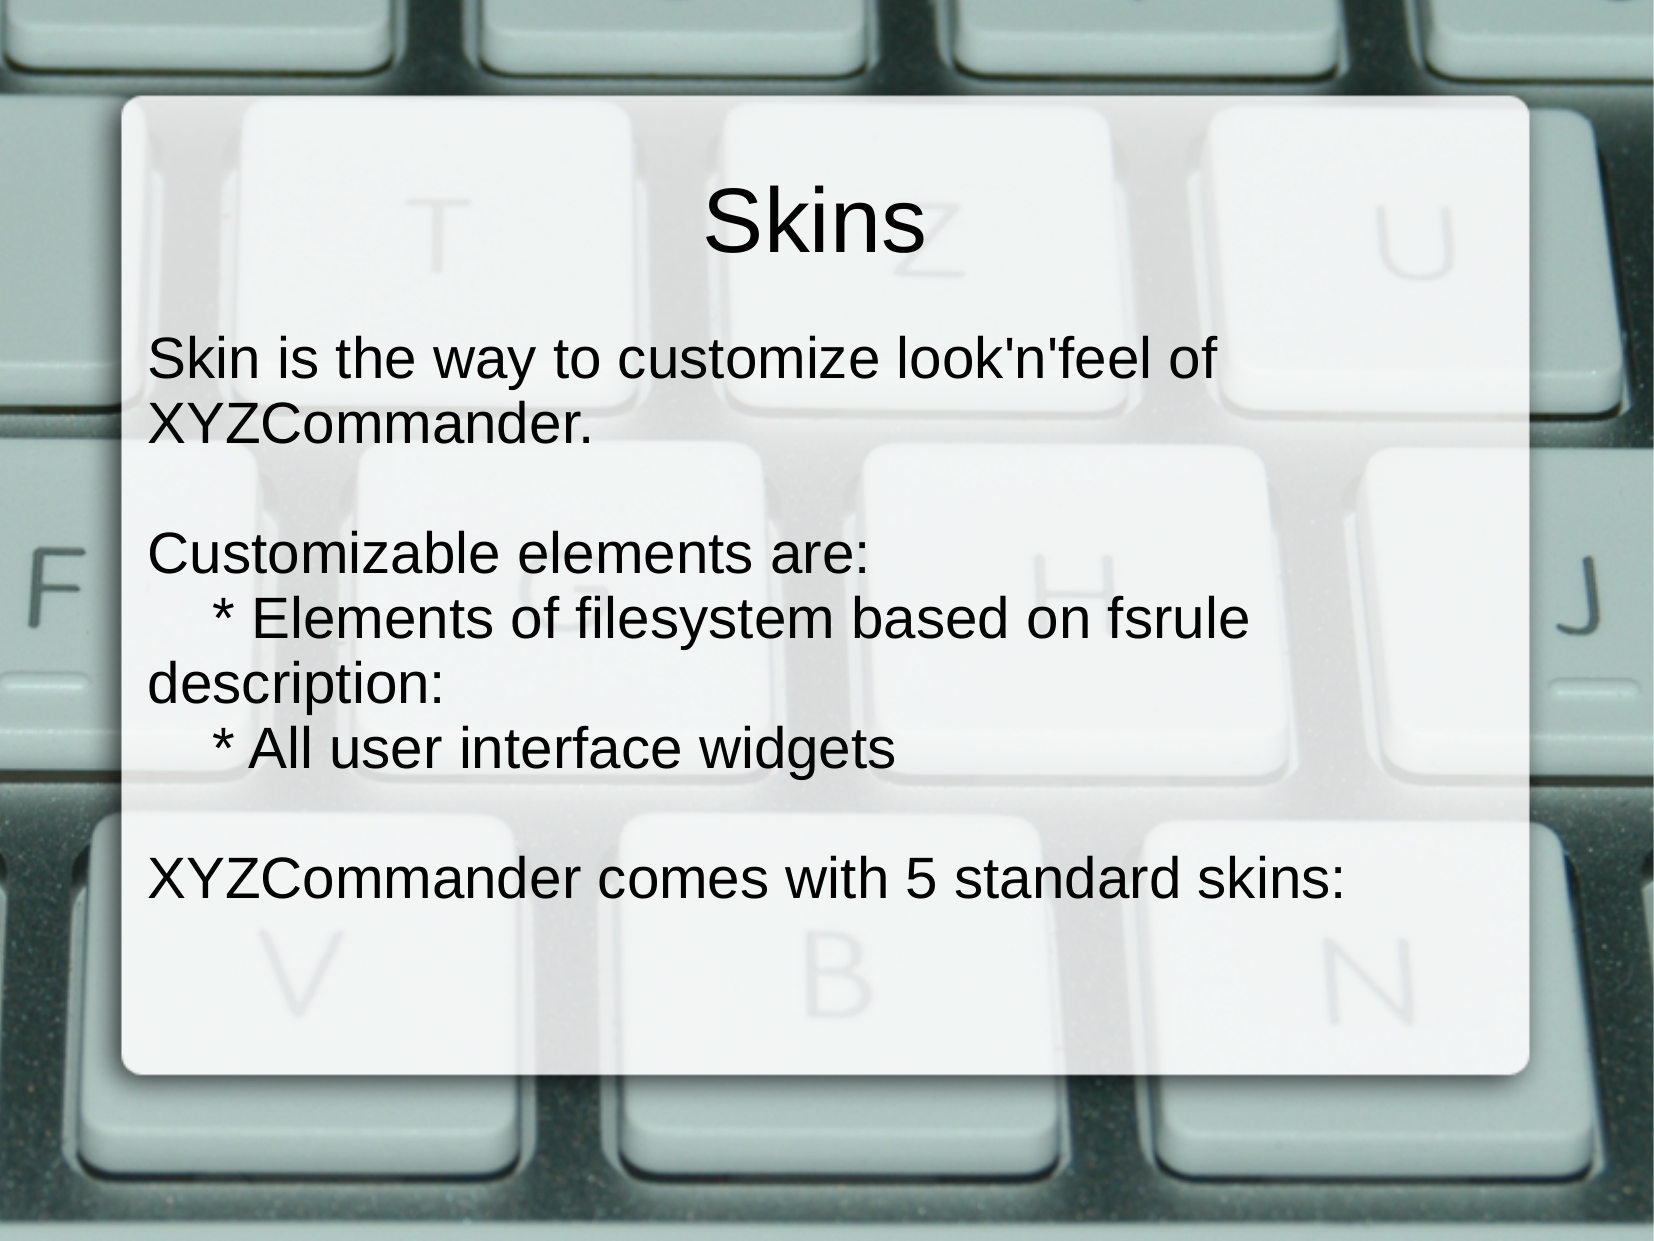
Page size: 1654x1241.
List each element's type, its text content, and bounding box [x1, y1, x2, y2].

picture [0, 0, 1654, 1241]
title Skins [135, 125, 1506, 318]
subtitle Skin is the way to customize look'n'feel of XYZCommander. Customizable elements are: * Elements of filesystem based on fsrule description: * All user interface widgets XYZCommander comes with 5 standard skins: [147, 262, 1506, 976]
